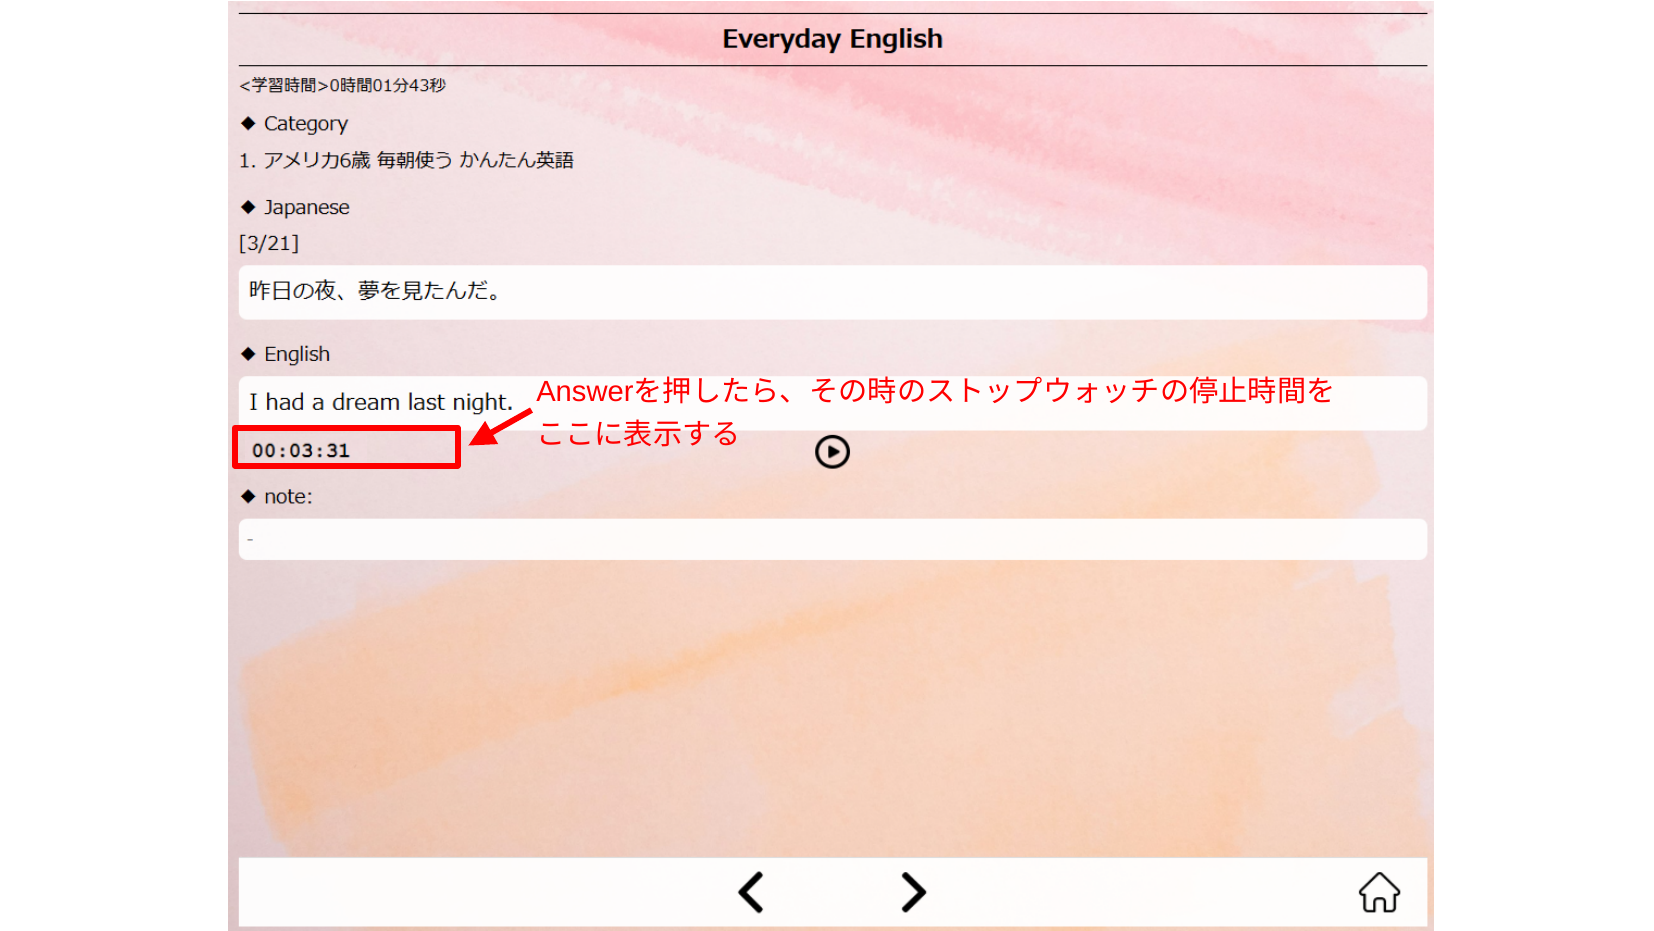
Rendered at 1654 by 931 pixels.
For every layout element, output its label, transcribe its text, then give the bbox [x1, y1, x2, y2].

text_box Answerを押したら、その時のストップウォッチの停止時間を ここに表示する [521, 360, 1351, 446]
picture [228, 1, 1434, 931]
